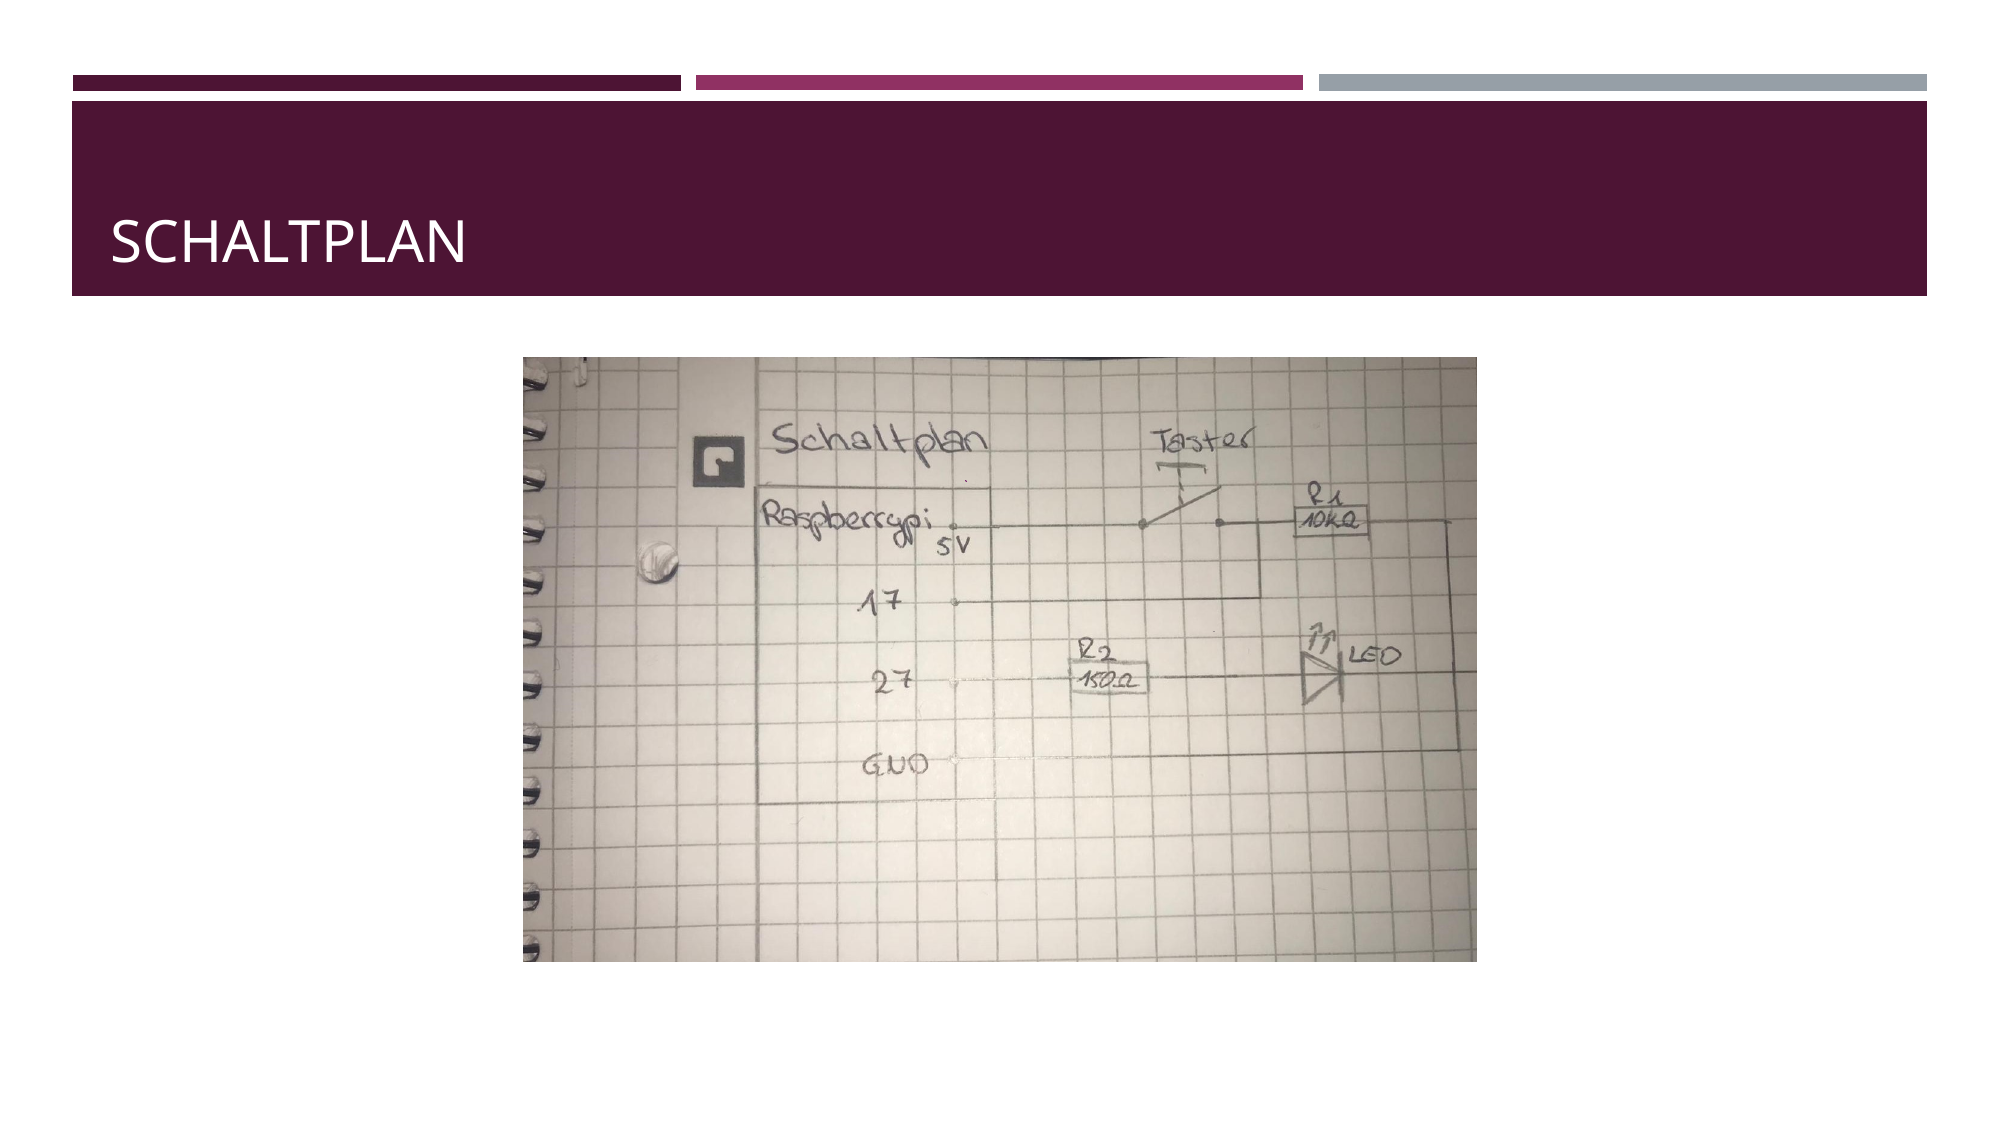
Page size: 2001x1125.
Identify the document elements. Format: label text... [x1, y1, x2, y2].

title Schaltplan [95, 115, 1905, 282]
picture [523, 357, 1477, 962]
